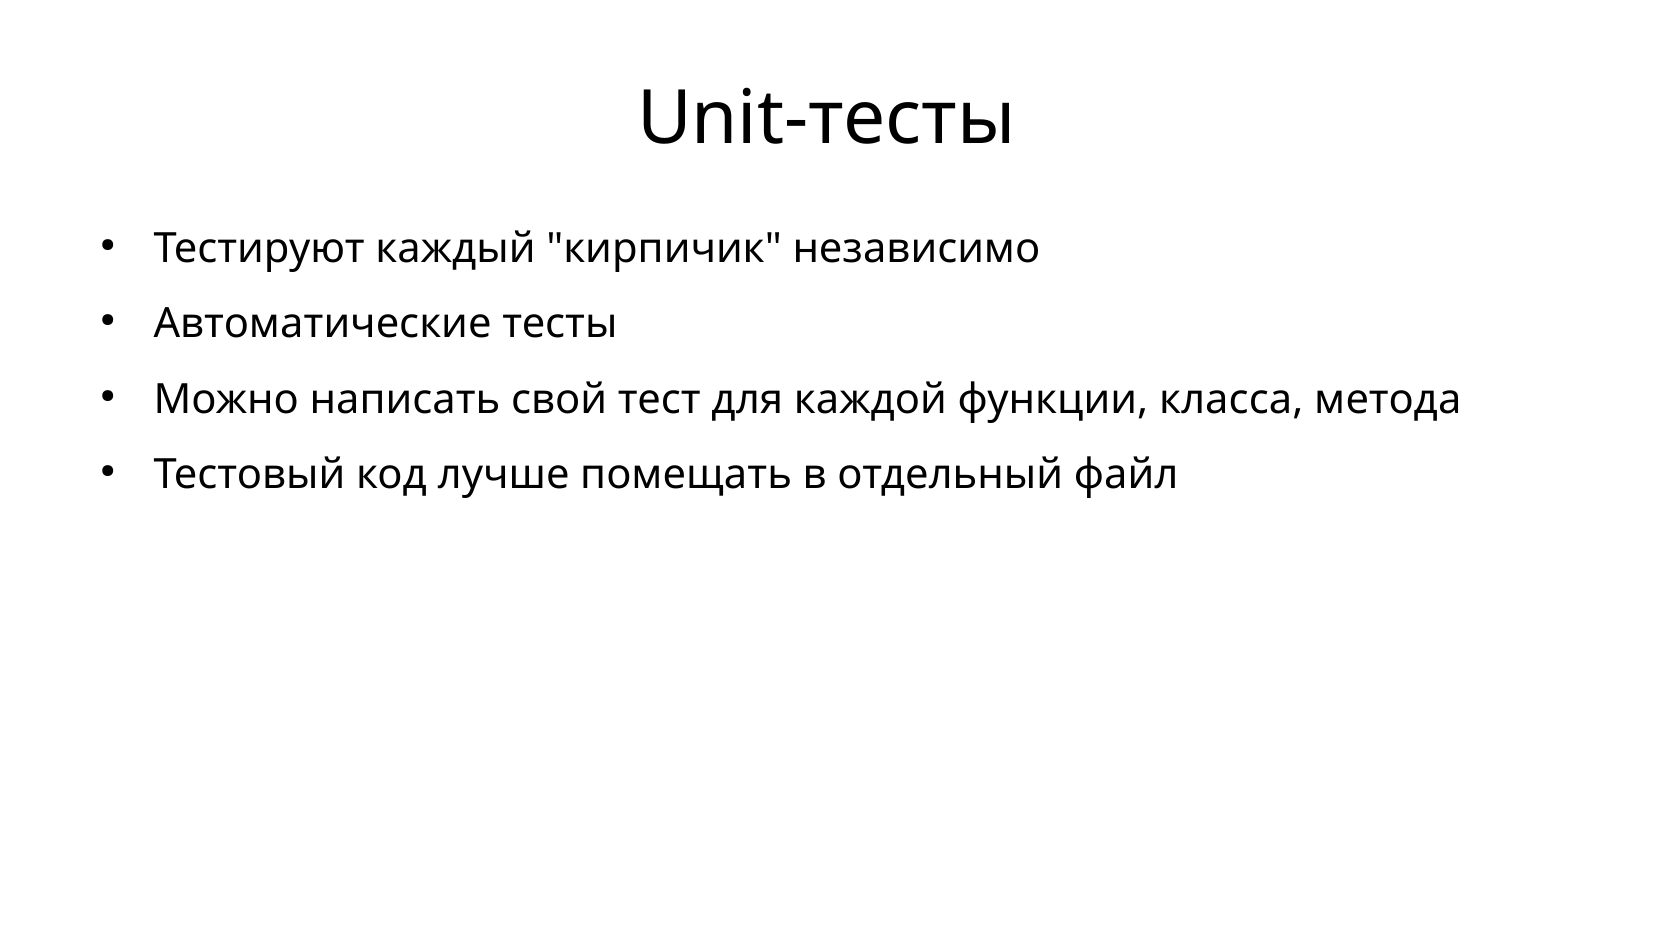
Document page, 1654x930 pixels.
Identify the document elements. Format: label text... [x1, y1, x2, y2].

title Unit-тесты [82, 37, 1571, 193]
list Тестируют каждый "кирпичик" независимо Автоматические тесты Можно написать свой тест для каждой функции, класса, метода Тестовый код лучше помещать в отдельный файл [82, 217, 1571, 757]
